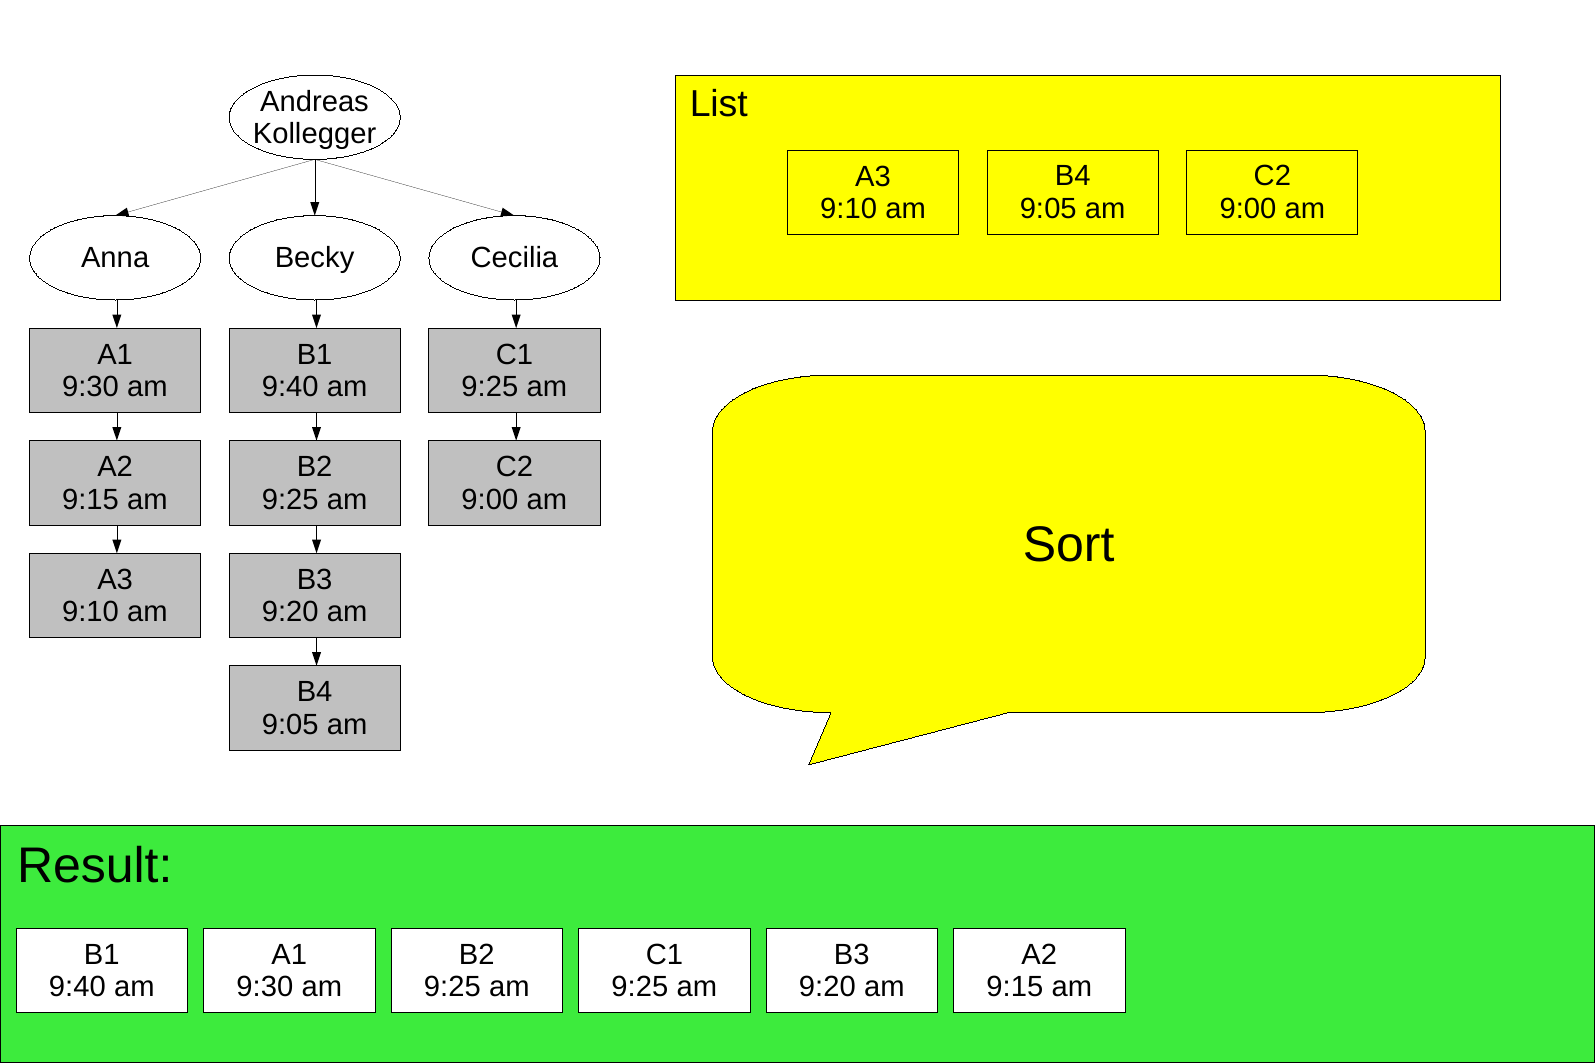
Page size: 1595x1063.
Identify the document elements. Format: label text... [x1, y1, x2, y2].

text_box B3 9:20 am [229, 553, 401, 638]
text_box A3 9:10 am [29, 553, 201, 638]
text_box C1 9:25 am [428, 328, 601, 413]
text_box B1 9:40 am [16, 928, 188, 1013]
text_box [675, 75, 1501, 301]
text_box Result: [2, 829, 188, 901]
text_box Anna [29, 215, 201, 301]
text_box Andreas Kollegger [229, 75, 401, 160]
text_box Cecilia [428, 215, 601, 301]
text_box B4 9:05 am [229, 665, 401, 751]
text_box B1 9:40 am [229, 328, 401, 413]
text_box C2 9:00 am [428, 440, 601, 526]
text_box B2 9:25 am [391, 928, 563, 1013]
text_box A1 9:30 am [203, 928, 376, 1013]
text_box C2 9:00 am [1186, 150, 1358, 235]
text_box Becky [229, 215, 401, 301]
text_box A3 9:10 am [787, 150, 959, 235]
text_box B4 9:05 am [987, 150, 1159, 235]
text_box A2 9:15 am [953, 928, 1126, 1013]
text_box A1 9:30 am [29, 328, 201, 413]
text_box Sort [712, 375, 1426, 765]
text_box B2 9:25 am [229, 440, 401, 526]
text_box [0, 825, 1595, 1063]
text_box B3 9:20 am [766, 928, 938, 1013]
text_box A2 9:15 am [29, 440, 201, 526]
text_box List [675, 75, 763, 132]
text_box C1 9:25 am [578, 928, 751, 1013]
